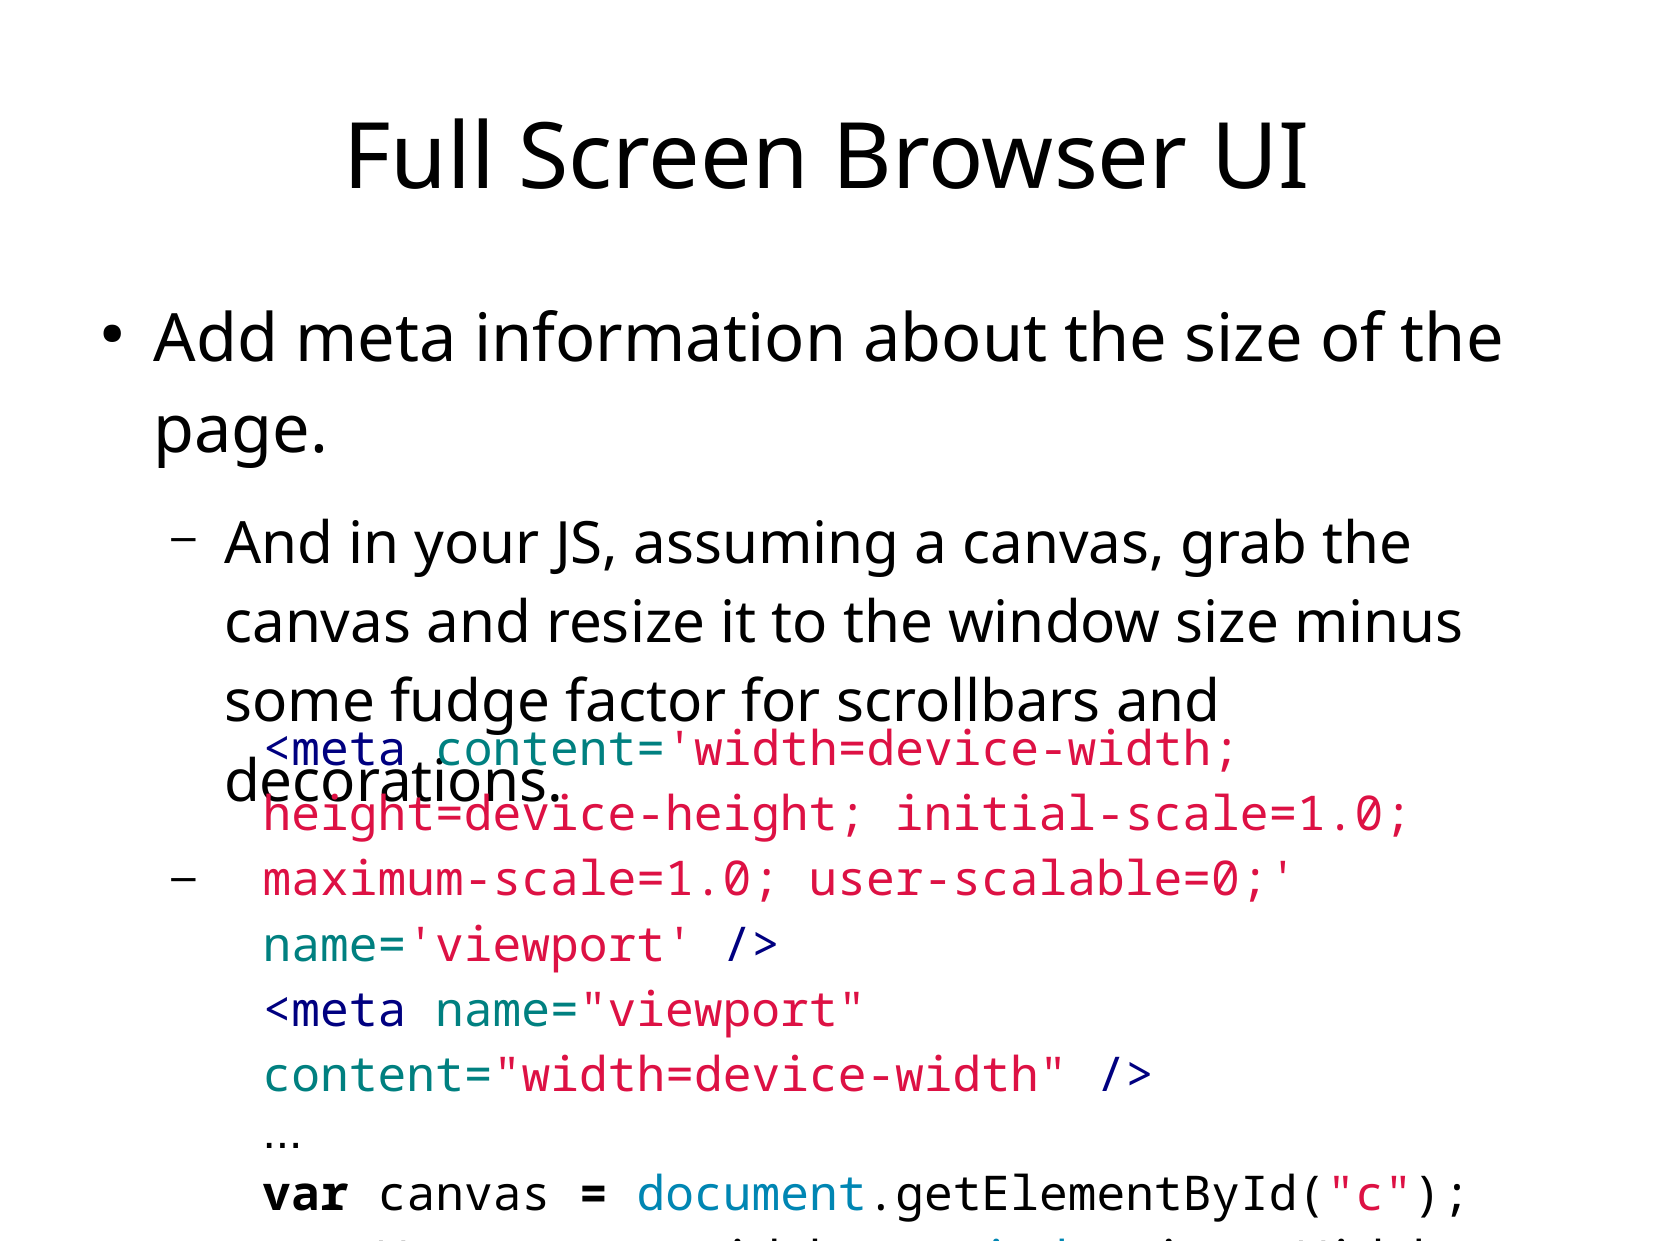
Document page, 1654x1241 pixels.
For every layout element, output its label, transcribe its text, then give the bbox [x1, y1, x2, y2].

title Full Screen Browser UI [82, 49, 1571, 257]
list Add meta information about the size of the page. And in your JS, assuming a canvas, grab the canvas and resize it to the window size minus some fudge factor for scrollbars and decorations. [82, 290, 1538, 1010]
text_box <meta content='width=device-width; height=device-height; initial-scale=1.0; maximum-scale=1.0; user-scalable=0;' name='viewport' /> <meta name="viewport" content="width=device-width" /> ... var canvas = document.getElementById("c"); var W = canvas.width = window.innerWidth-fudgeX; var H = canvas.height = window.innerHeight-fudgeY; [248, 706, 1501, 1170]
